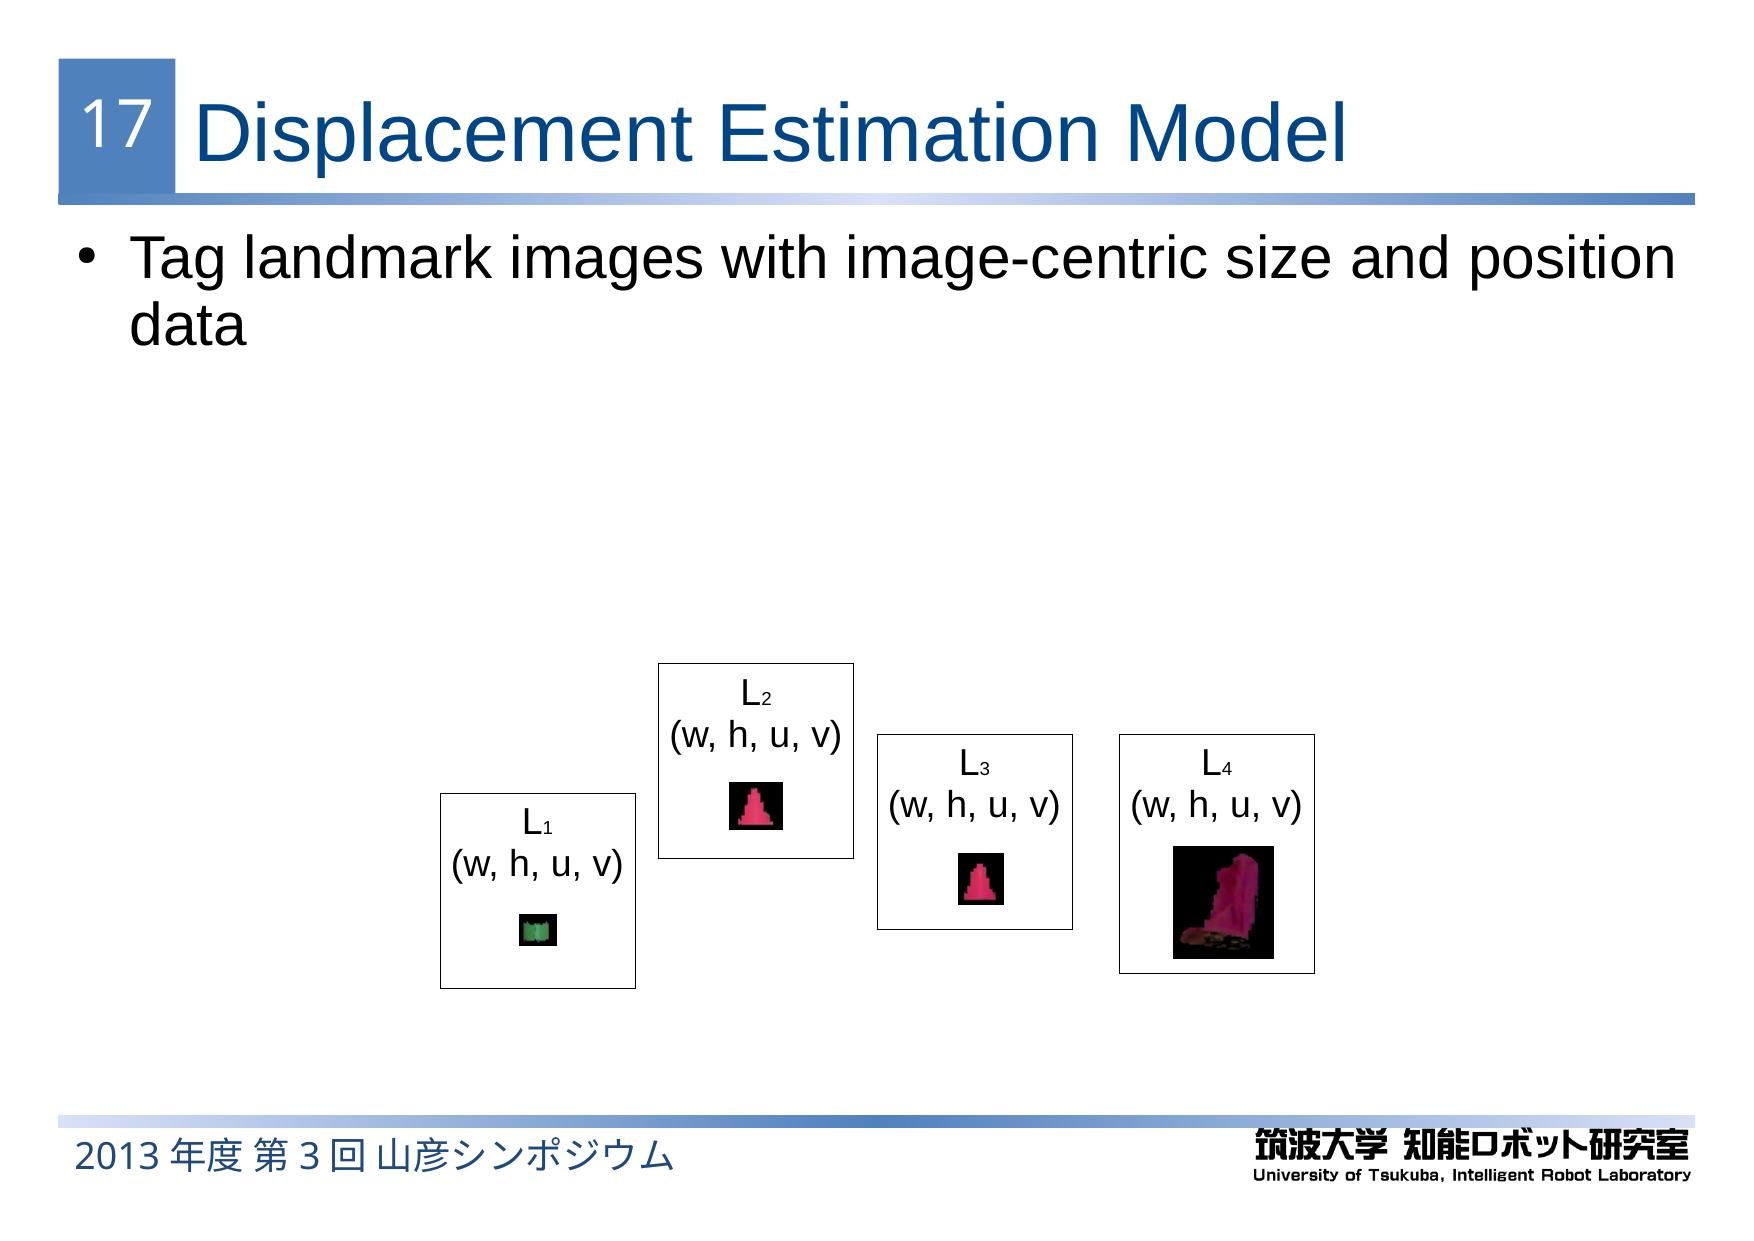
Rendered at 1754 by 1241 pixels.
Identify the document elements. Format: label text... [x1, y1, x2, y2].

text_box L2 (w, h, u, v) [658, 663, 854, 859]
picture [958, 853, 1004, 906]
picture [1252, 1127, 1691, 1182]
picture [1173, 846, 1274, 959]
title Displacement Estimation Model [193, 61, 1651, 205]
text_box L4 (w, h, u, v) [1119, 734, 1315, 974]
picture [729, 782, 783, 830]
text_box L1 (w, h, u, v) [440, 793, 636, 989]
picture [519, 914, 557, 946]
list Tag landmark images with image-centric size and position data [58, 223, 1696, 876]
text_box L3 (w, h, u, v) [877, 734, 1073, 930]
